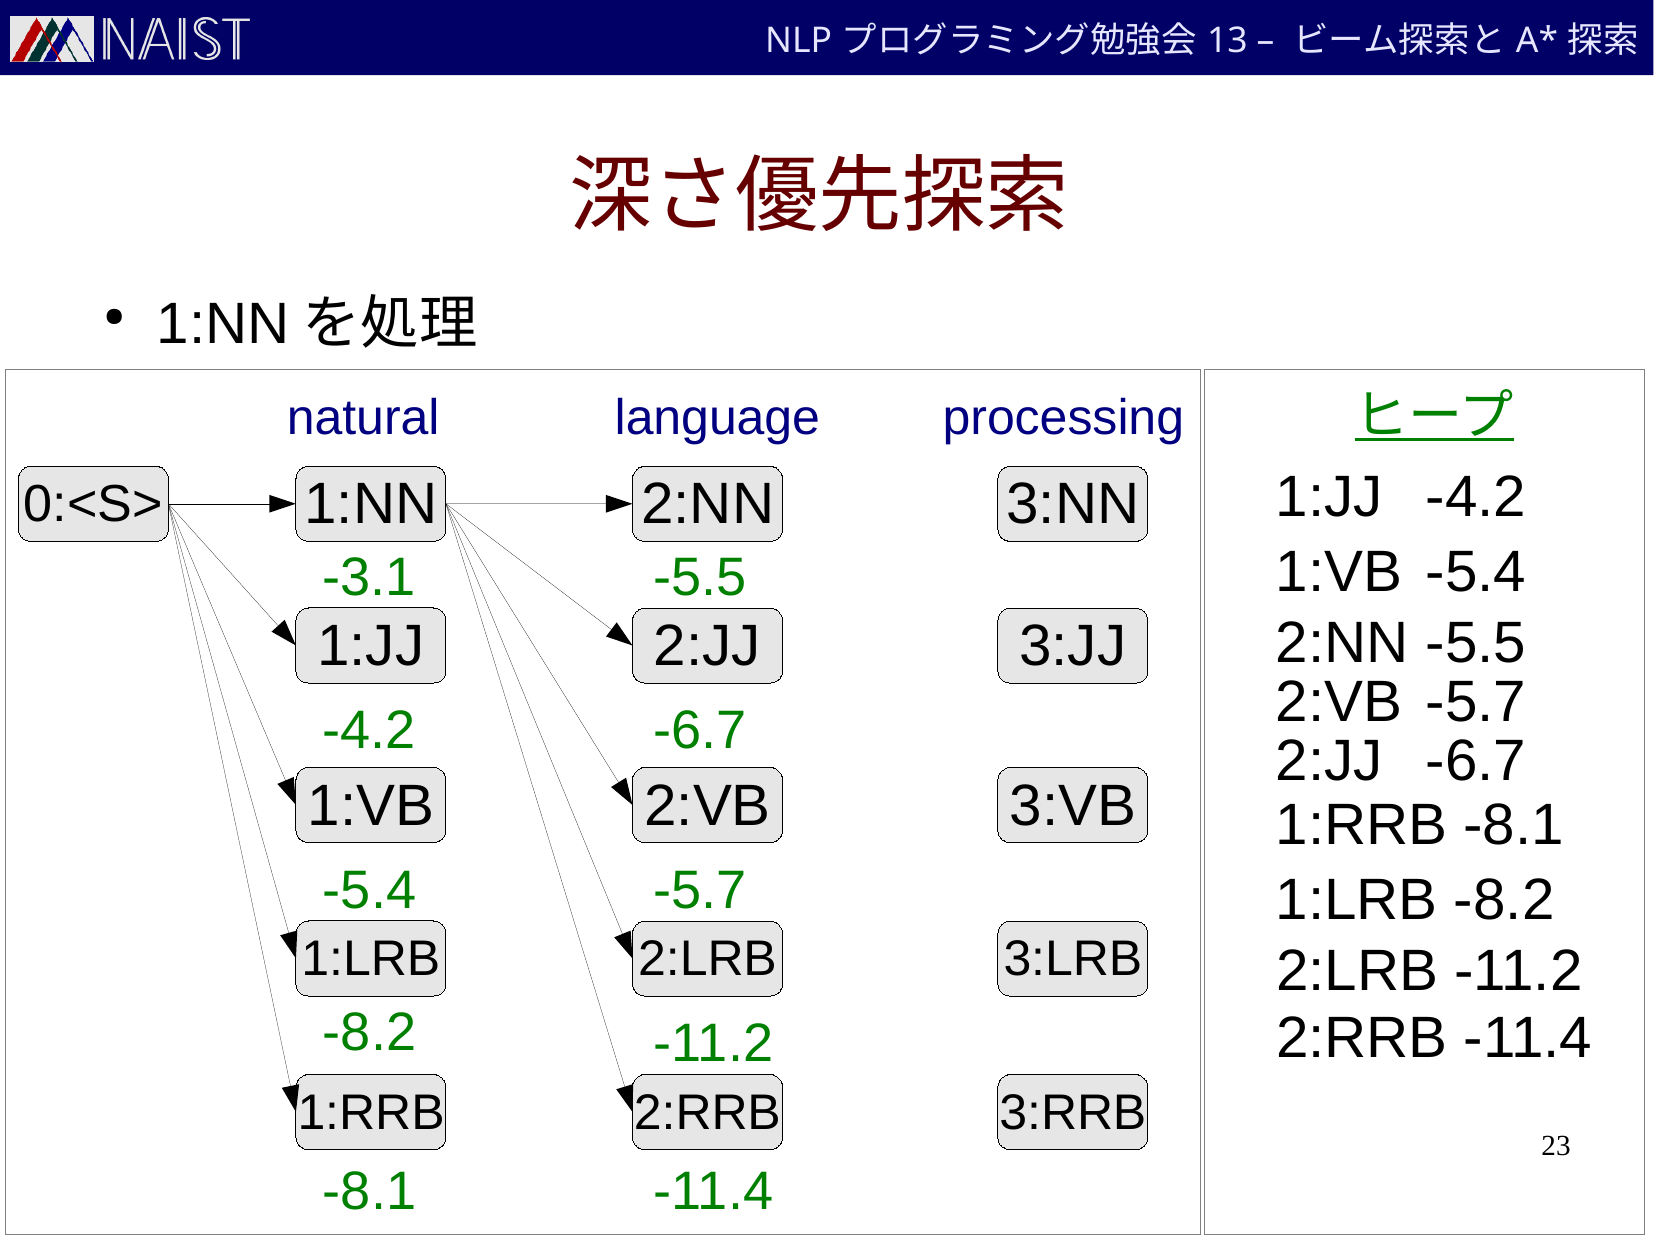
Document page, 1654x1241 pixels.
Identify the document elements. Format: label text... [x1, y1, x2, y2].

text_box -11.2 [638, 1005, 789, 1081]
text_box 3:JJ [997, 608, 1148, 684]
title 深さ優先探索 [75, 92, 1564, 285]
text_box -8.2 [308, 993, 432, 1069]
text_box 2:NN [632, 466, 783, 542]
text_box 1:LRB -8.2 [1261, 865, 1570, 930]
text_box 1:JJ [295, 607, 446, 684]
text_box 1:LRB [295, 920, 446, 997]
text_box 2:RRB [632, 1076, 783, 1150]
text_box 1:NN [295, 466, 446, 542]
picture [102, 17, 251, 60]
text_box 2:JJ [632, 608, 783, 684]
text_box 1:VB [295, 767, 446, 843]
text_box 1:VB -5.4 [1261, 531, 1542, 602]
text_box 1:RRB -8.1 [1261, 784, 1580, 865]
text_box -6.7 [638, 692, 762, 768]
text_box 1:RRB [295, 1074, 446, 1150]
text_box 2:JJ -6.7 [1261, 720, 1542, 801]
text_box 2:RRB -11.4 [1261, 996, 1608, 1077]
text_box 3:VB [997, 767, 1148, 843]
text_box 3:LRB [997, 921, 1148, 997]
text_box -5.5 [638, 538, 762, 615]
text_box 2:LRB -11.2 [1261, 930, 1599, 996]
text_box 1:JJ -4.2 [1261, 456, 1542, 531]
text_box -3.1 [307, 538, 432, 615]
text_box natural language processing [201, 381, 1200, 453]
text_box 0:<S> [18, 466, 169, 542]
text_box -5.4 [308, 851, 432, 928]
text_box -5.7 [638, 851, 762, 928]
text_box 2:VB -5.7 [1261, 661, 1542, 720]
text_box 2:VB [632, 767, 783, 843]
text_box ヒープ [1339, 376, 1515, 455]
list 1:NNを処理 [86, 276, 1575, 342]
picture [10, 16, 94, 62]
text_box 2:NN -5.5 [1261, 602, 1542, 661]
text_box -4.2 [308, 692, 432, 768]
text_box 2:LRB [632, 921, 783, 997]
text_box 3:RRB [997, 1074, 1148, 1150]
text_box 3:NN [997, 466, 1148, 542]
text_box -8.1 [308, 1153, 432, 1229]
text_box -11.4 [638, 1153, 789, 1229]
